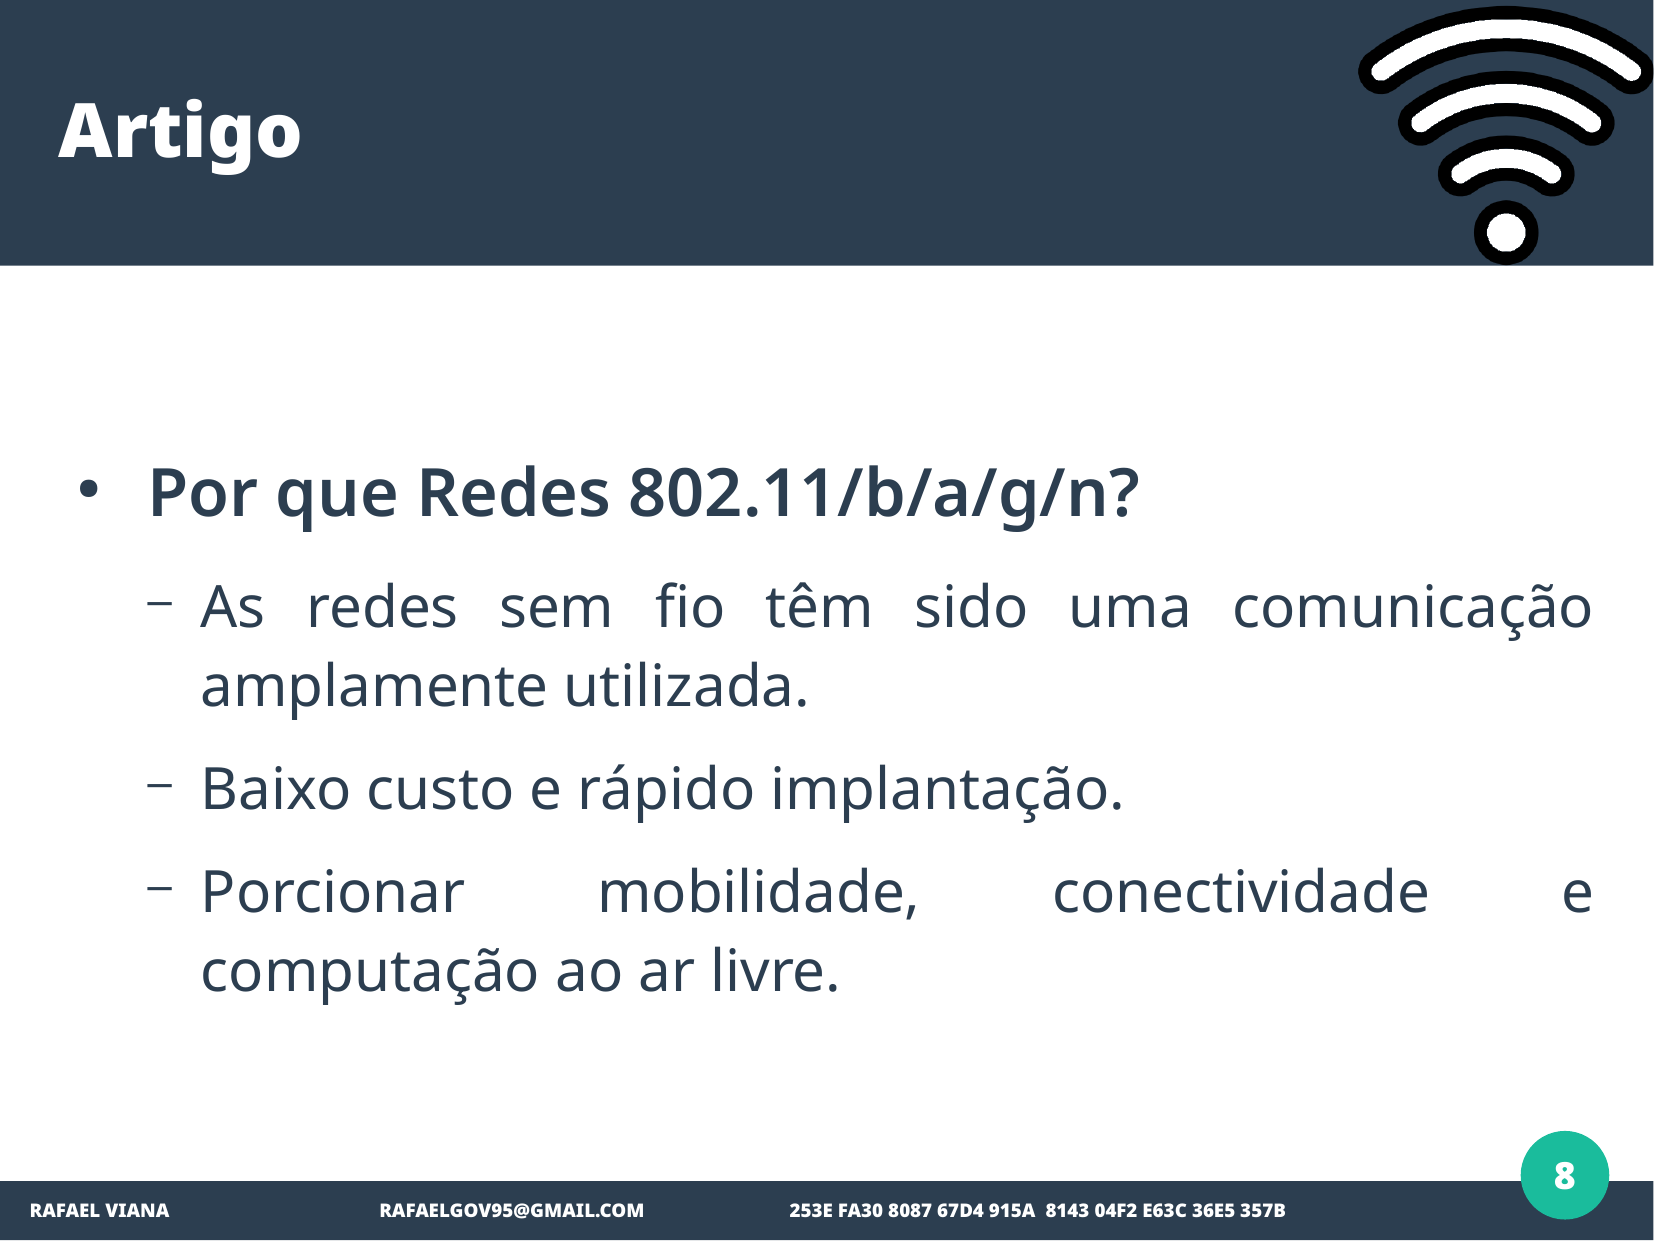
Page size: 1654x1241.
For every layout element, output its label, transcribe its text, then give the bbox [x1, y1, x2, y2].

list Por que Redes 802.11/b/a/g/n? As redes sem fio têm sido uma comunicação amplamente utilizada. Baixo custo e rápido implantação. Porcionar mobilidade, conectividade e computação ao ar livre. [59, 324, 1595, 1152]
title Artigo [59, 49, 1358, 207]
picture [1358, 0, 1654, 283]
text_box RAFAEL VIANA RAFAELGOV95@GMAIL.COM 253E FA30 8087 67D4 915A 8143 04F2 E63C 36E5 357B [29, 1181, 1654, 1241]
